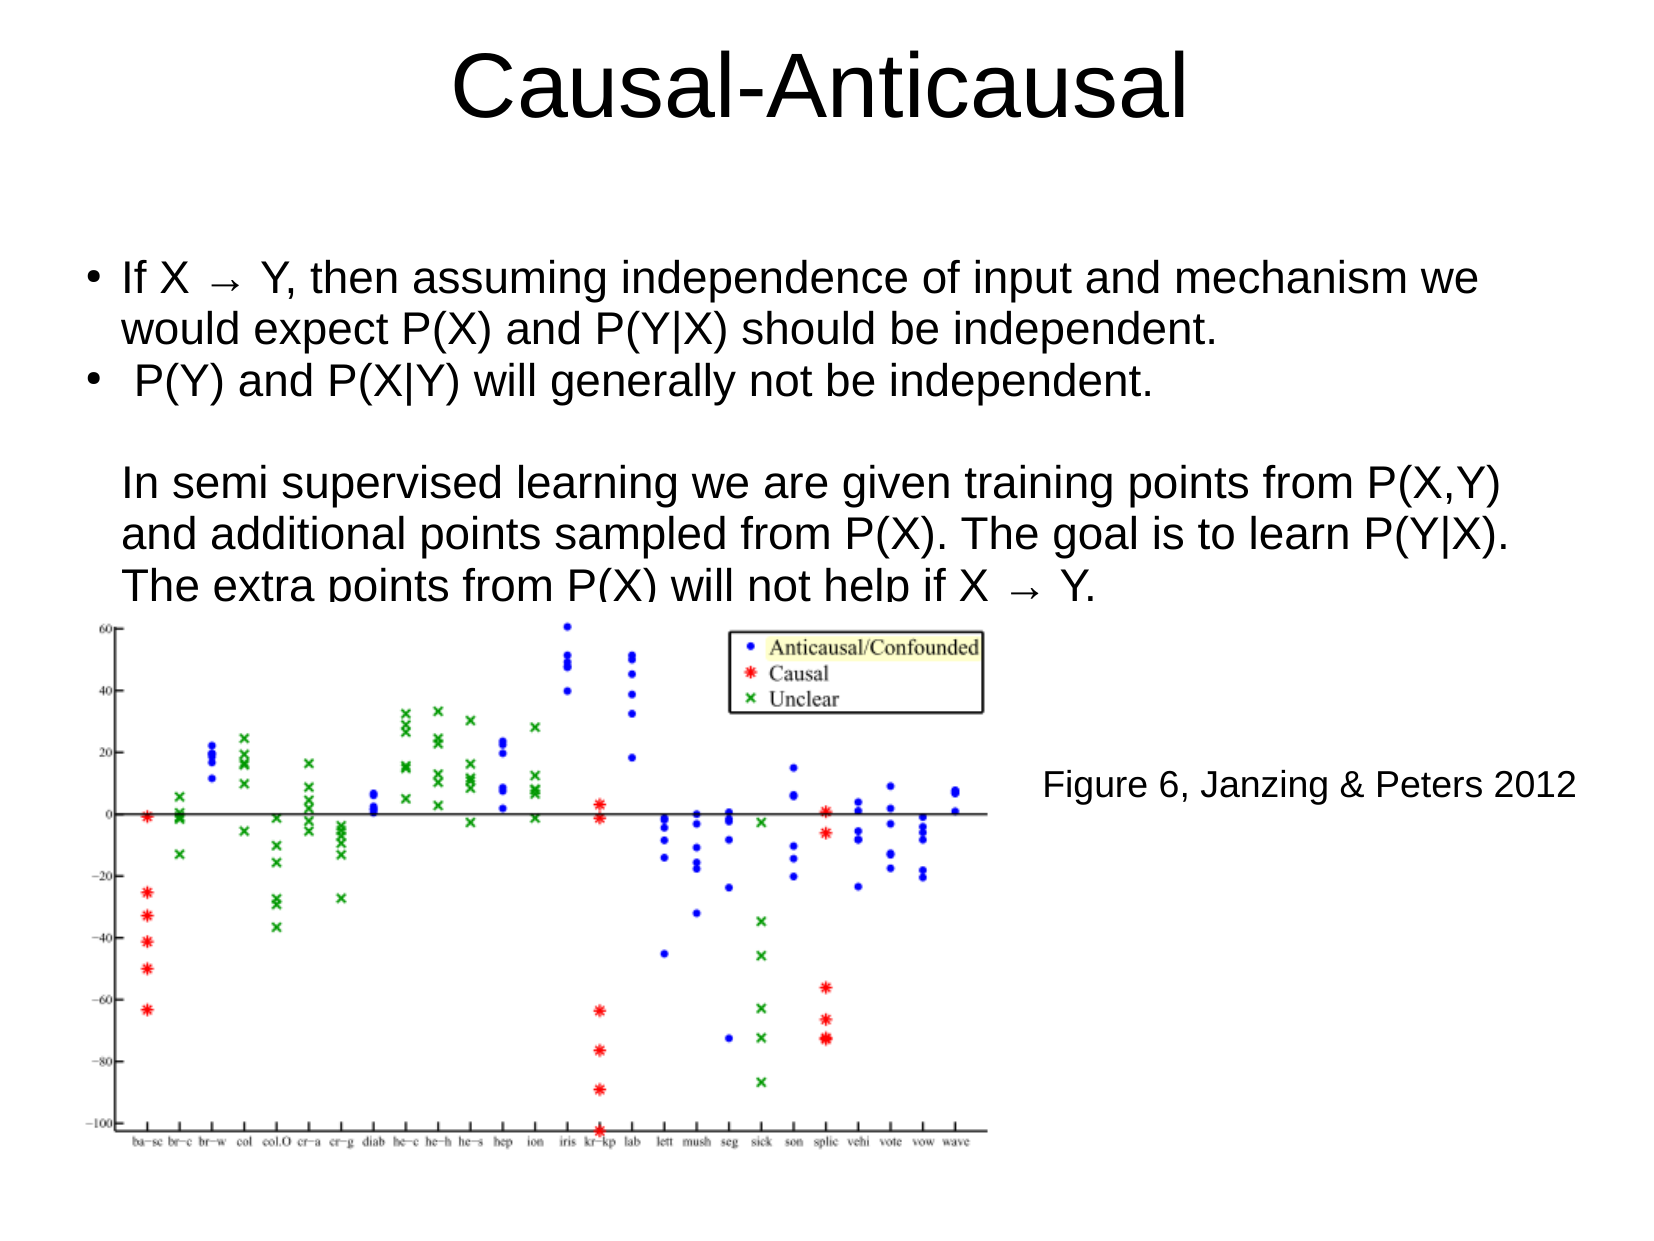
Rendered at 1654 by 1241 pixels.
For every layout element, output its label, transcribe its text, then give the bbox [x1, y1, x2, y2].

title Causal-Anticausal [35, 0, 1607, 189]
picture [78, 602, 1016, 1175]
text_box Figure 6, Janzing & Peters 2012 [1027, 755, 1654, 813]
text_box If X → Y, then assuming independence of input and mechanism we would expect P(X) and P(Y|X) should be independent. P(Y) and P(X|Y) will generally not be independent. In semi supervised learning we are given training points from P(X,Y) and additional points sampled from P(X). The goal is to learn P(Y|X). The extra points from P(X) will not help if X → Y. [70, 244, 1595, 619]
